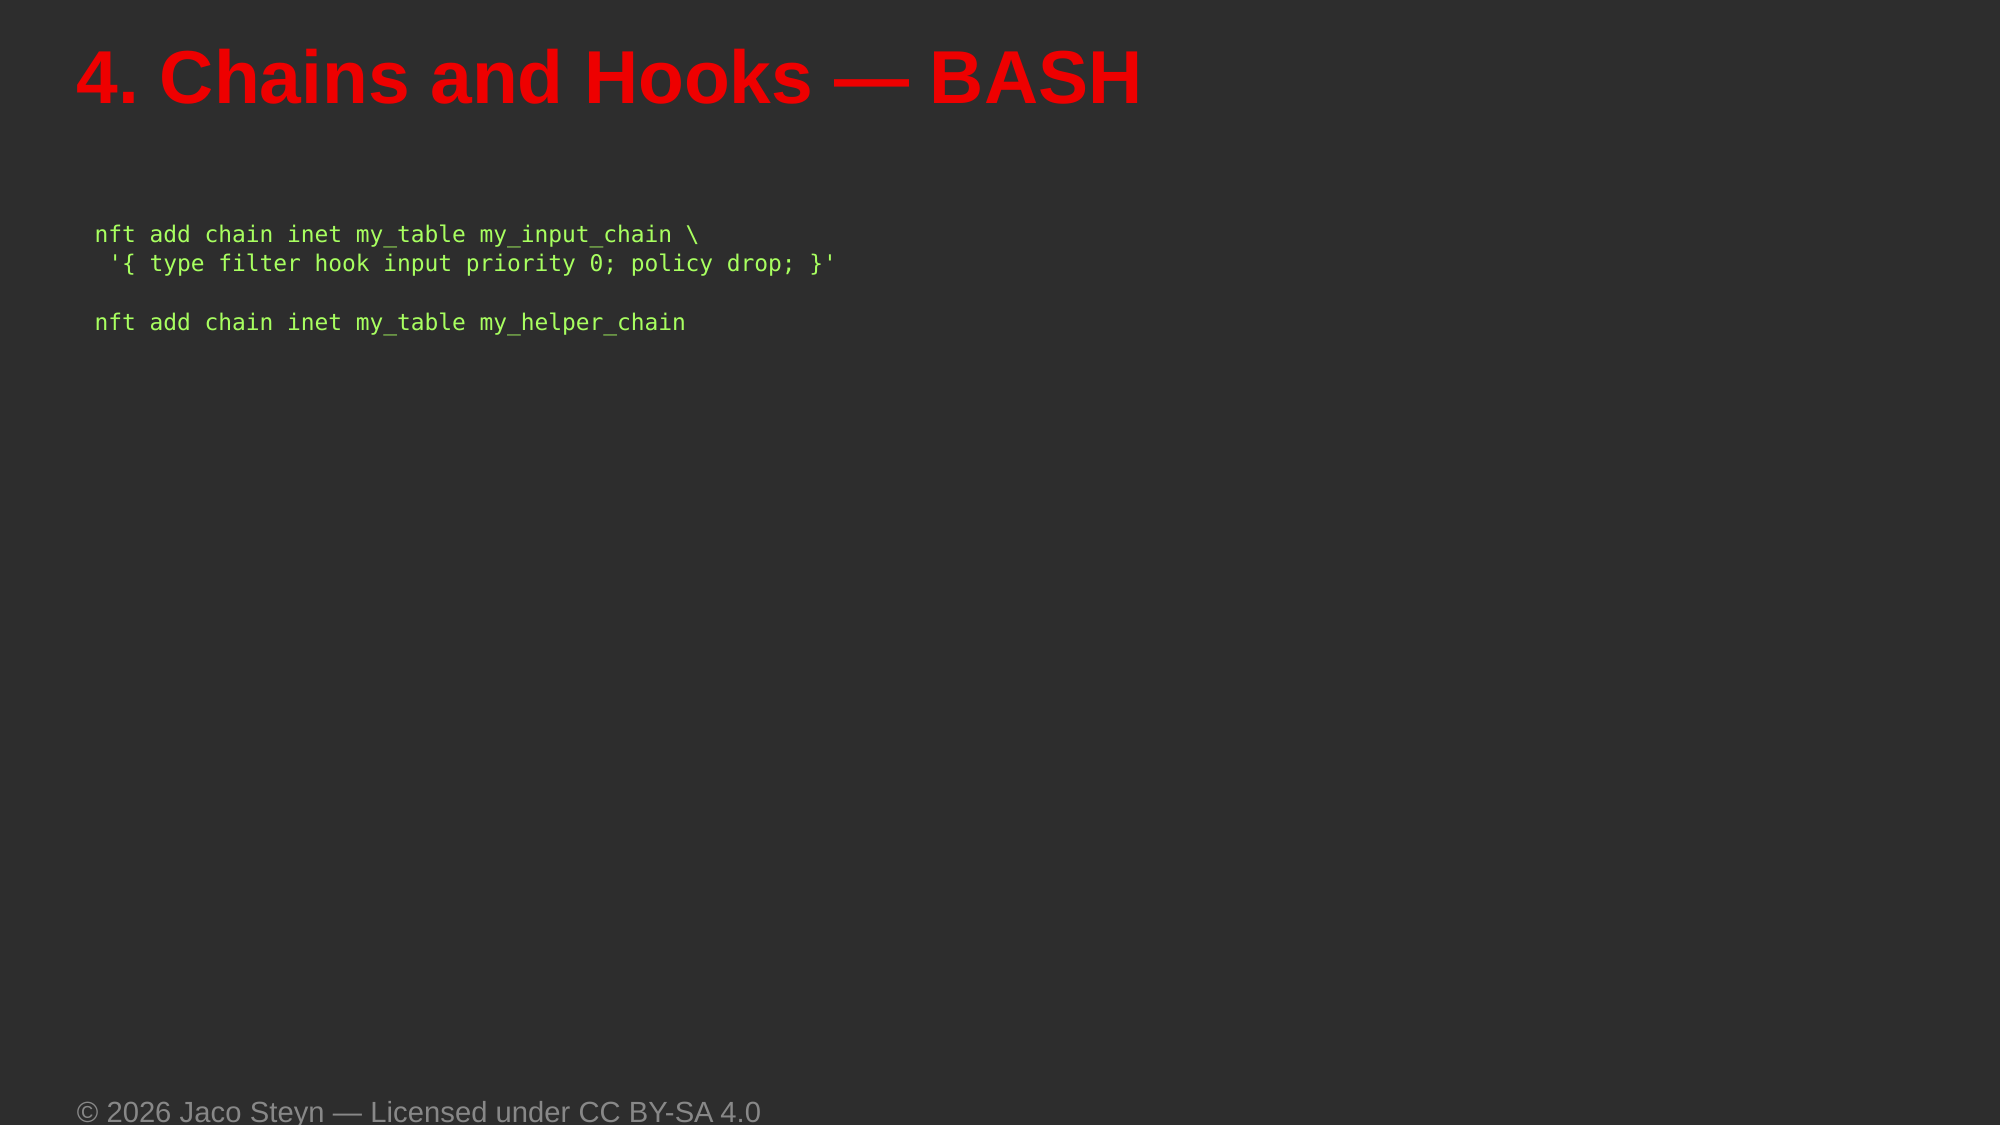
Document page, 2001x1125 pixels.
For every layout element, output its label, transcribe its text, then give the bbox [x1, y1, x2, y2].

text_box nft add chain inet my_table my_input_chain \ '{ type filter hook input priority 0; policy drop; }' nft add chain inet my_table my_helper_chain [59, 194, 1942, 1052]
text_box © 2026 Jaco Steyn — Licensed under CC BY-SA 4.0 [59, 1083, 1942, 1120]
text_box 4. Chains and Hooks — BASH [59, 23, 1942, 178]
